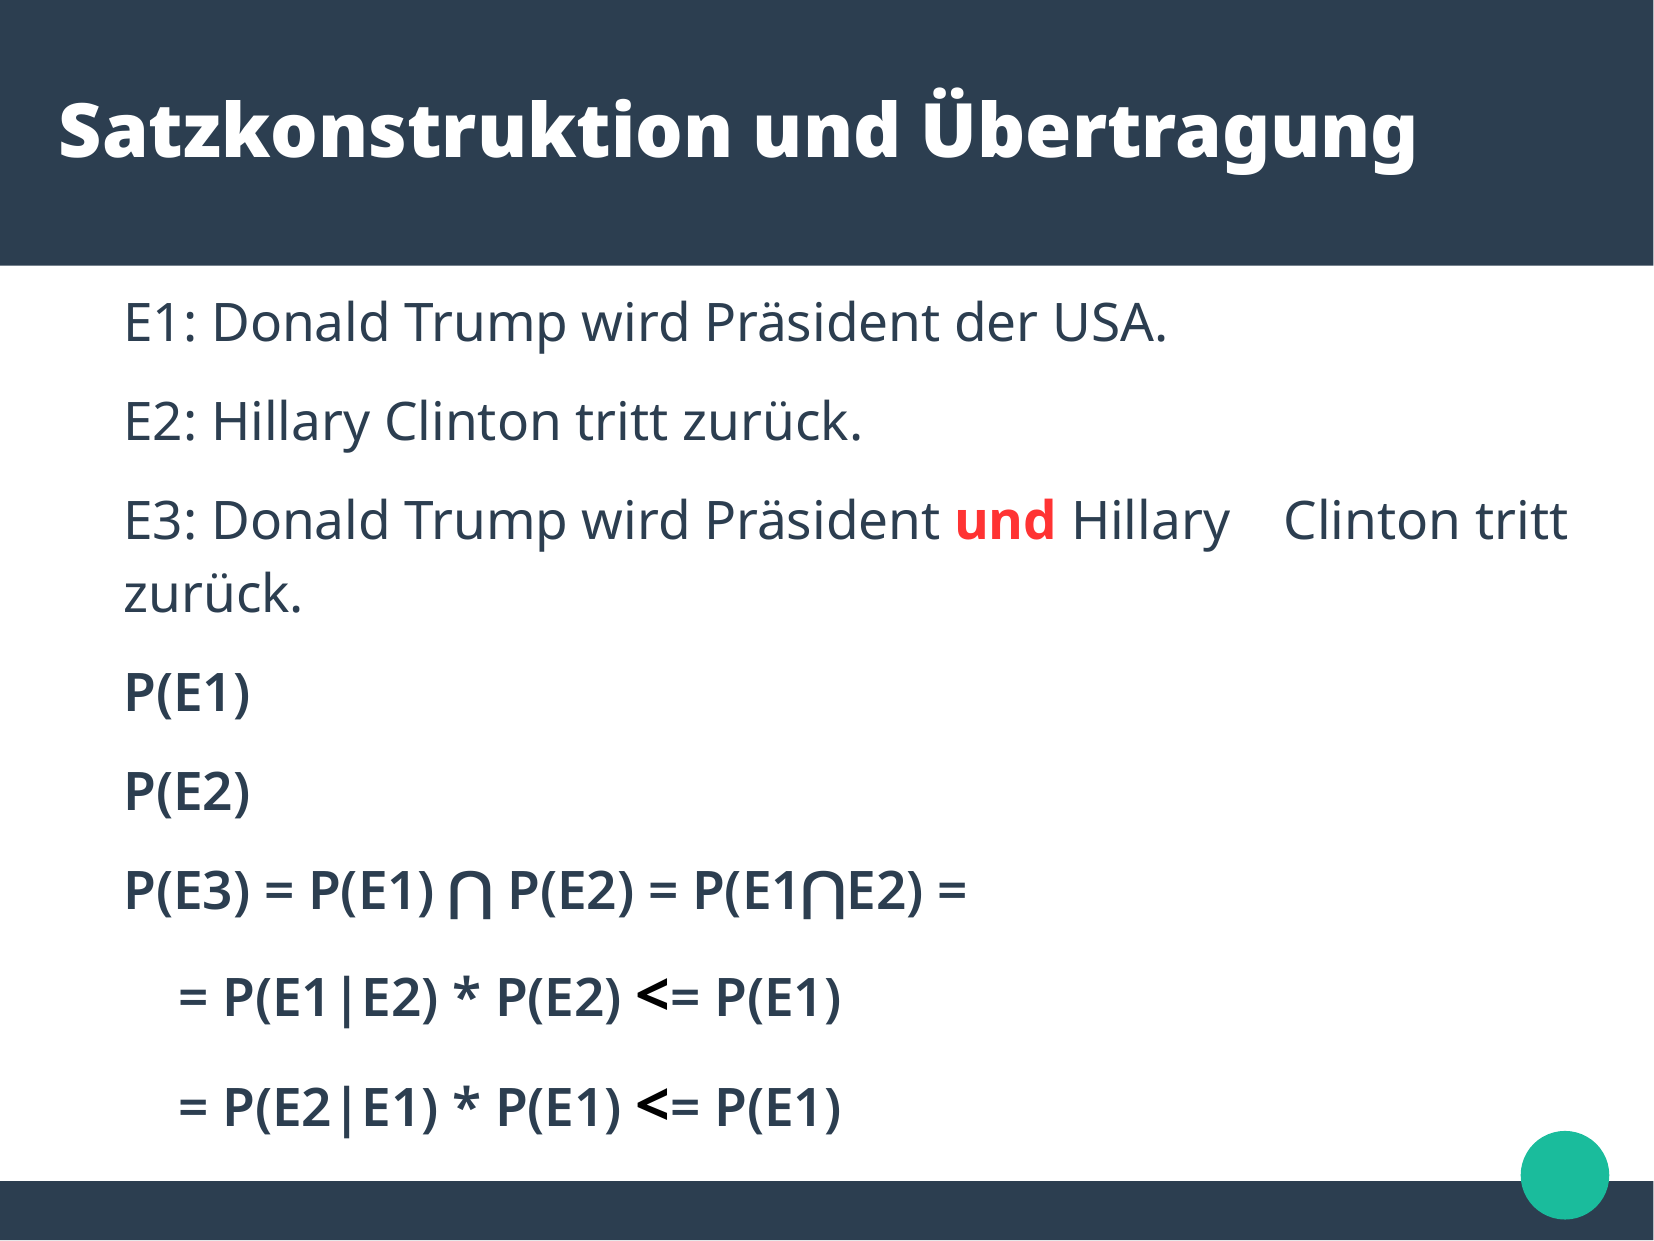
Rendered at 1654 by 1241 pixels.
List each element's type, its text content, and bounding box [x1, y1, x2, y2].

list E1: Donald Trump wird Präsident der USA. E2: Hillary Clinton tritt zurück. E3: Donald Trump wird Präsident und Hillary Clinton tritt zurück. P(E1) P(E2) P(E3) = P(E1) ⋂ P(E2) = P(E1⋂E2) = = P(E1|E2) * P(E2) <= P(E1) = P(E2|E1) * P(E1) <= P(E1) [59, 285, 1595, 1152]
title Satzkonstruktion und Übertragung [59, 49, 1595, 207]
